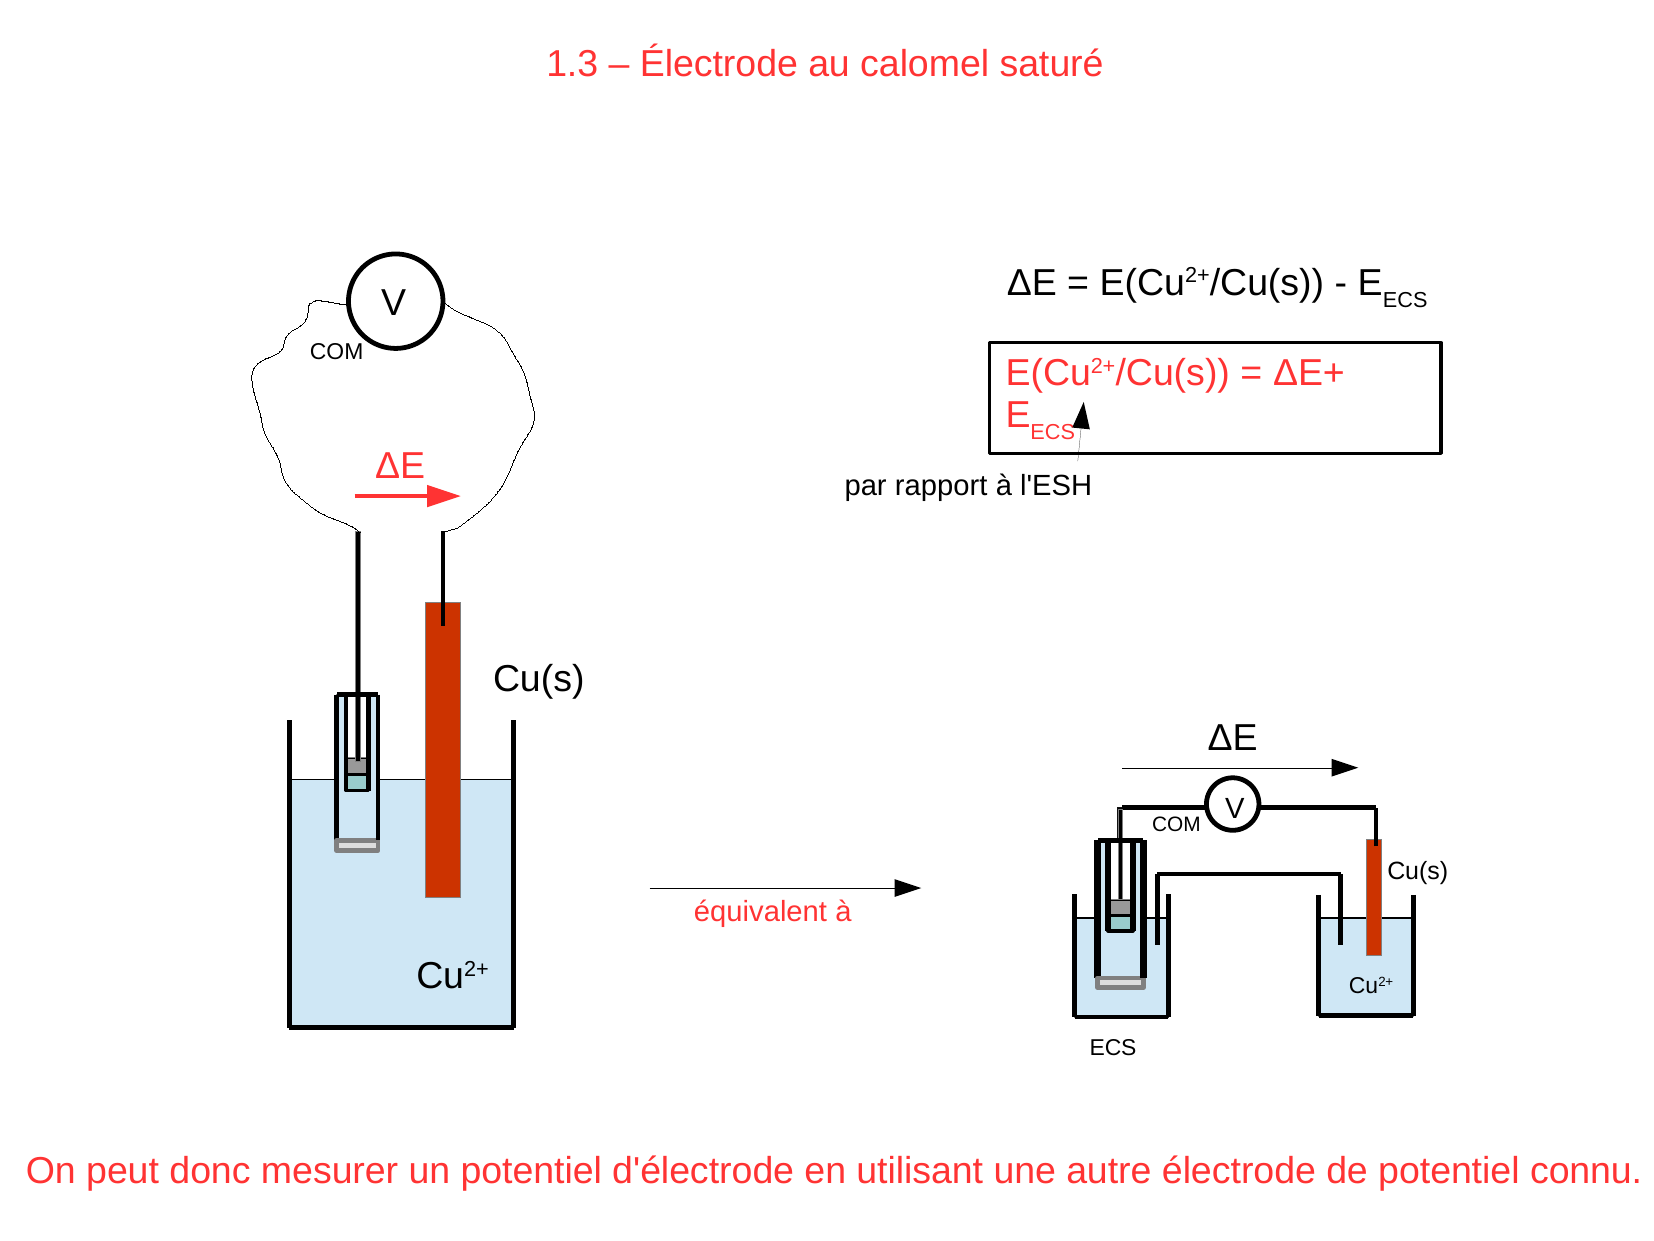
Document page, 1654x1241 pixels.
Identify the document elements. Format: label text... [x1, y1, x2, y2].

text_box COM [295, 331, 390, 373]
text_box [1206, 790, 1210, 805]
text_box COM [1137, 805, 1223, 844]
text_box Cu2+ [1334, 965, 1412, 1007]
text_box E(Cu2+/Cu(s)) = ΔE+ EECS [989, 342, 1441, 412]
text_box ECS [1074, 1027, 1158, 1069]
text_box ΔE = E(Cu2+/Cu(s)) - EECS [992, 253, 1465, 320]
text_box [1077, 843, 1166, 1015]
text_box Cu2+ [401, 947, 508, 1004]
text_box On peut donc mesurer un potentiel d'électrode en utilisant une autre électrode de potentiel connu. [10, 1141, 1654, 1241]
text_box [355, 531, 361, 692]
text_box par rapport à l'ESH [829, 461, 1137, 509]
text_box [1117, 807, 1123, 838]
text_box ΔE [1192, 708, 1276, 766]
text_box V [366, 273, 414, 331]
text_box Cu(s) [1372, 849, 1465, 893]
text_box 1.3 – Électrode au calomel saturé [531, 35, 1134, 95]
text_box [1321, 839, 1411, 1013]
text_box ΔE [360, 437, 443, 494]
text_box Cu(s) [478, 649, 603, 707]
text_box V [1210, 784, 1260, 832]
text_box [1215, 777, 1250, 784]
text_box [292, 602, 511, 1025]
text_box équivalent à [679, 888, 880, 945]
text_box [348, 253, 443, 349]
